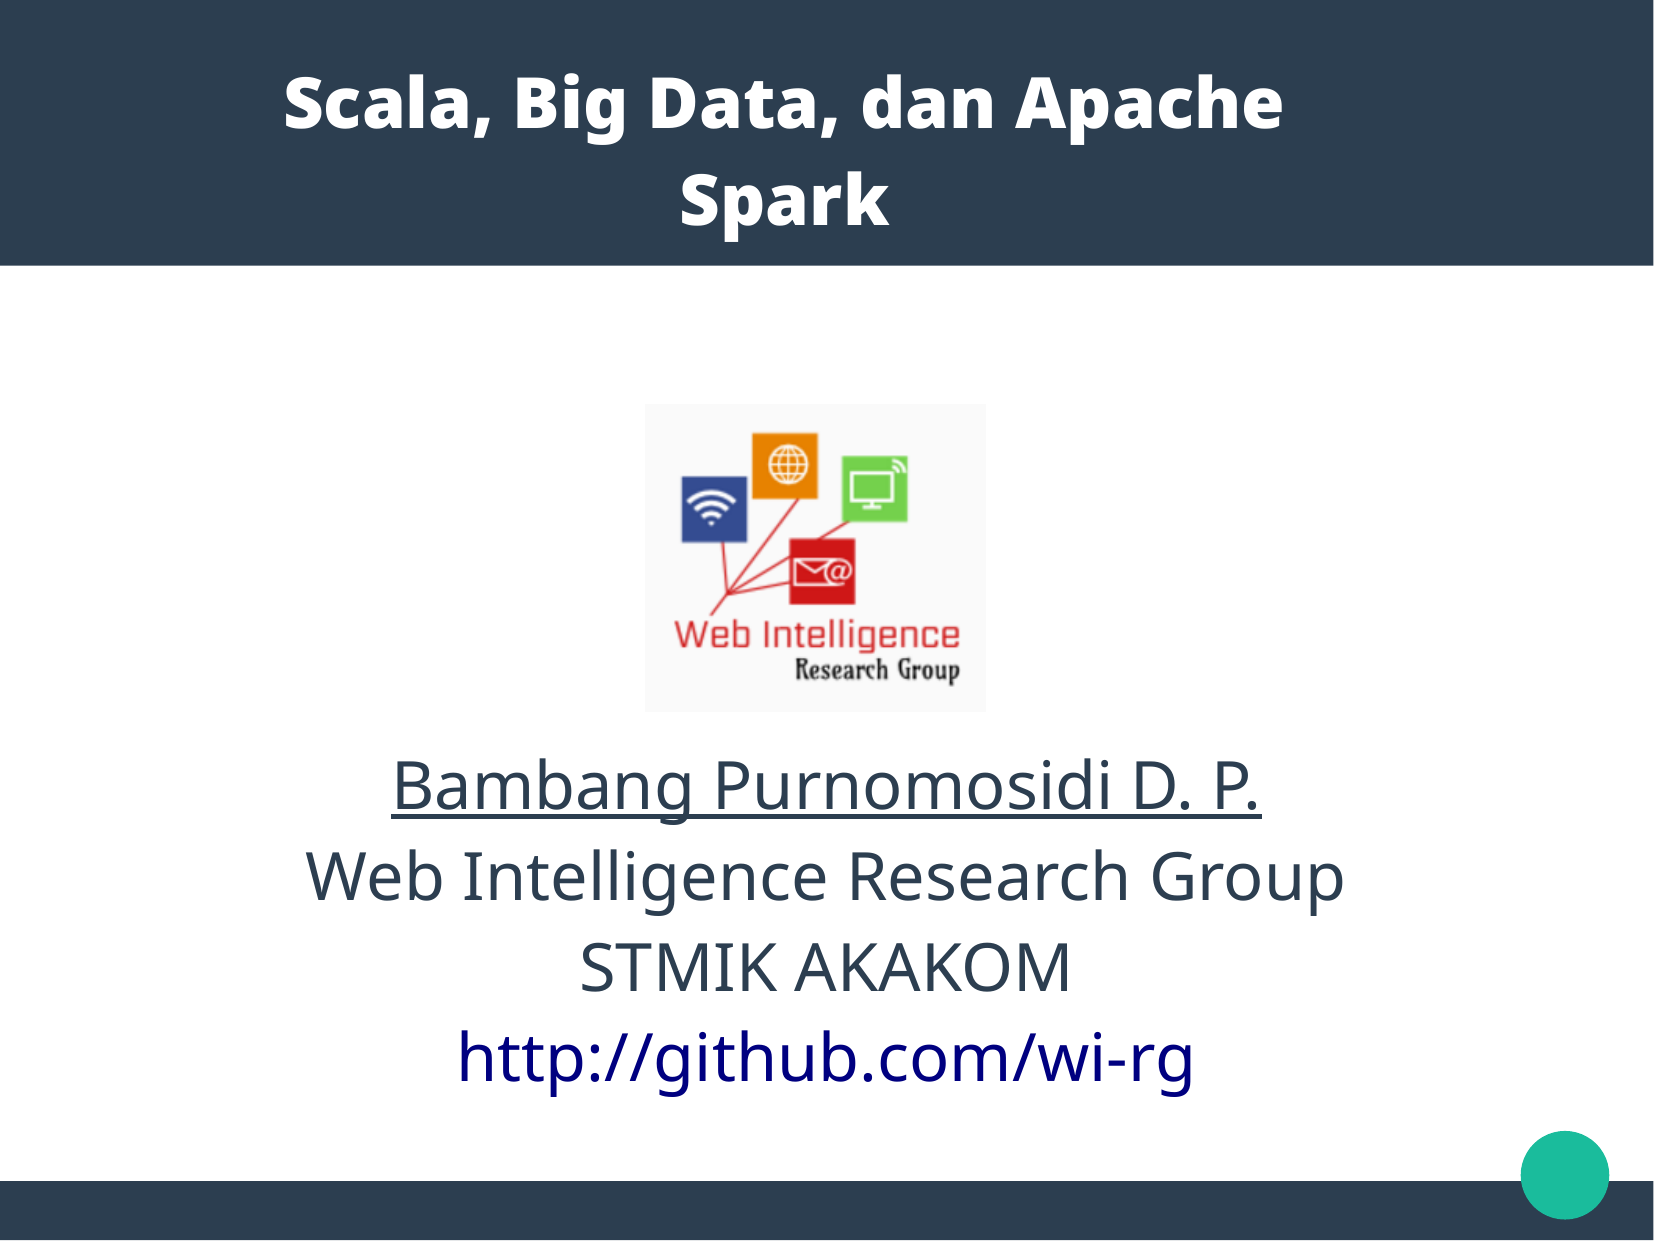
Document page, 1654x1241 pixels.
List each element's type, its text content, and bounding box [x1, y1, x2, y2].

picture [645, 404, 986, 712]
title Scala, Big Data, dan Apache Spark [283, 52, 1381, 211]
subtitle Bambang Purnomosidi D. P. Web Intelligence Research Group STMIK AKAKOM http://github.com/wi-rg [59, 324, 1595, 1152]
